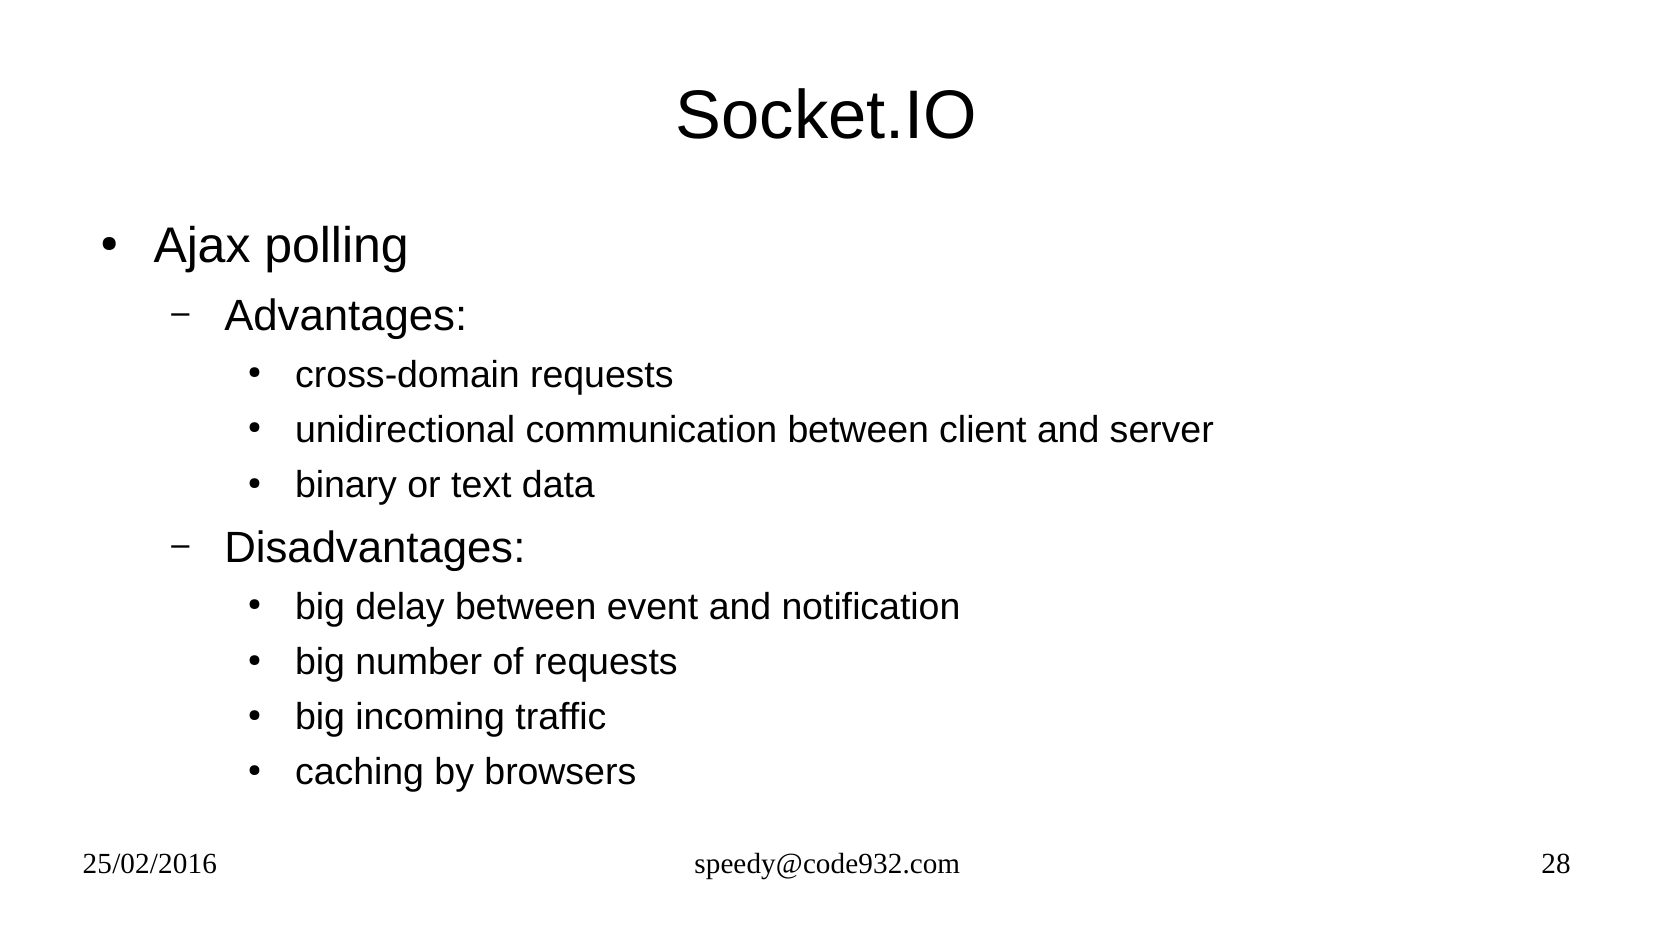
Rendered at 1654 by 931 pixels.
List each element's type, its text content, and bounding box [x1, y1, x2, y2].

list Ajax polling Advantages: cross-domain requests unidirectional communication between client and server binary or text data Disadvantages: big delay between event and notification big number of requests big incoming traffic caching by browsers [82, 217, 1571, 758]
title Socket.IO [82, 37, 1571, 193]
